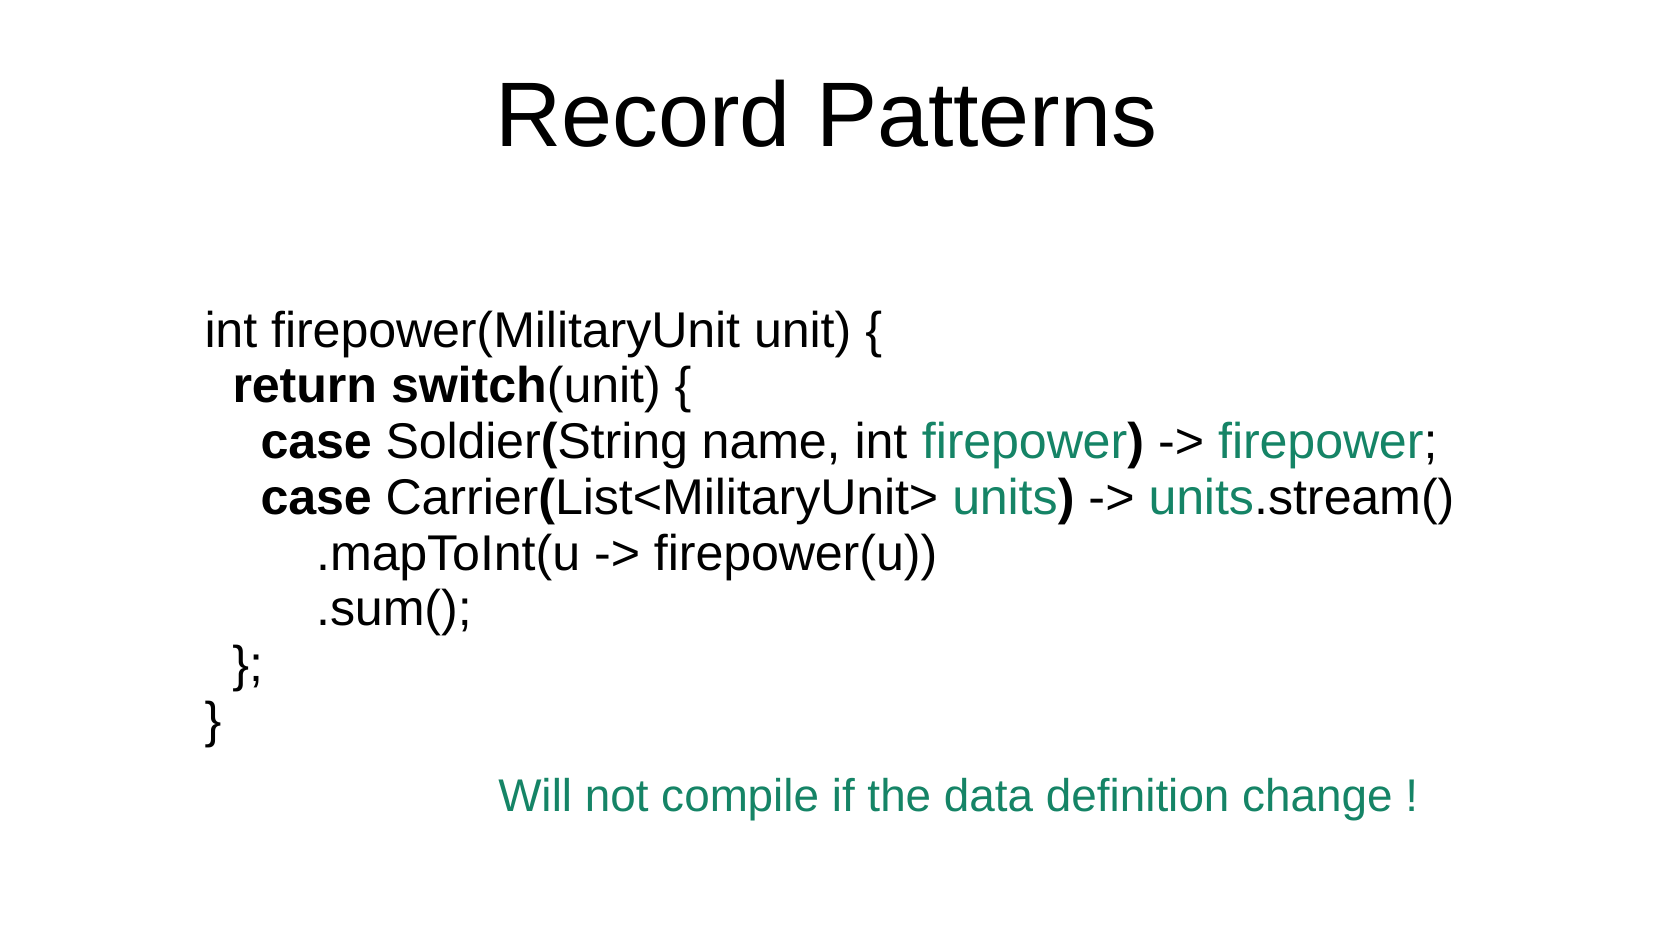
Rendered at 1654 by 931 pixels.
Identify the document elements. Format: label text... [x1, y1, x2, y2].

text_box Will not compile if the data definition change ! [483, 762, 1435, 829]
title Record Patterns [82, 37, 1571, 193]
list int firepower(MilitaryUnit unit) { return switch(unit) { case Soldier(String name, int firepower) -> firepower; case Carrier(List<MilitaryUnit> units) -> units.stream() .mapToInt(u -> firepower(u)) .sum(); }; } [82, 217, 1571, 758]
